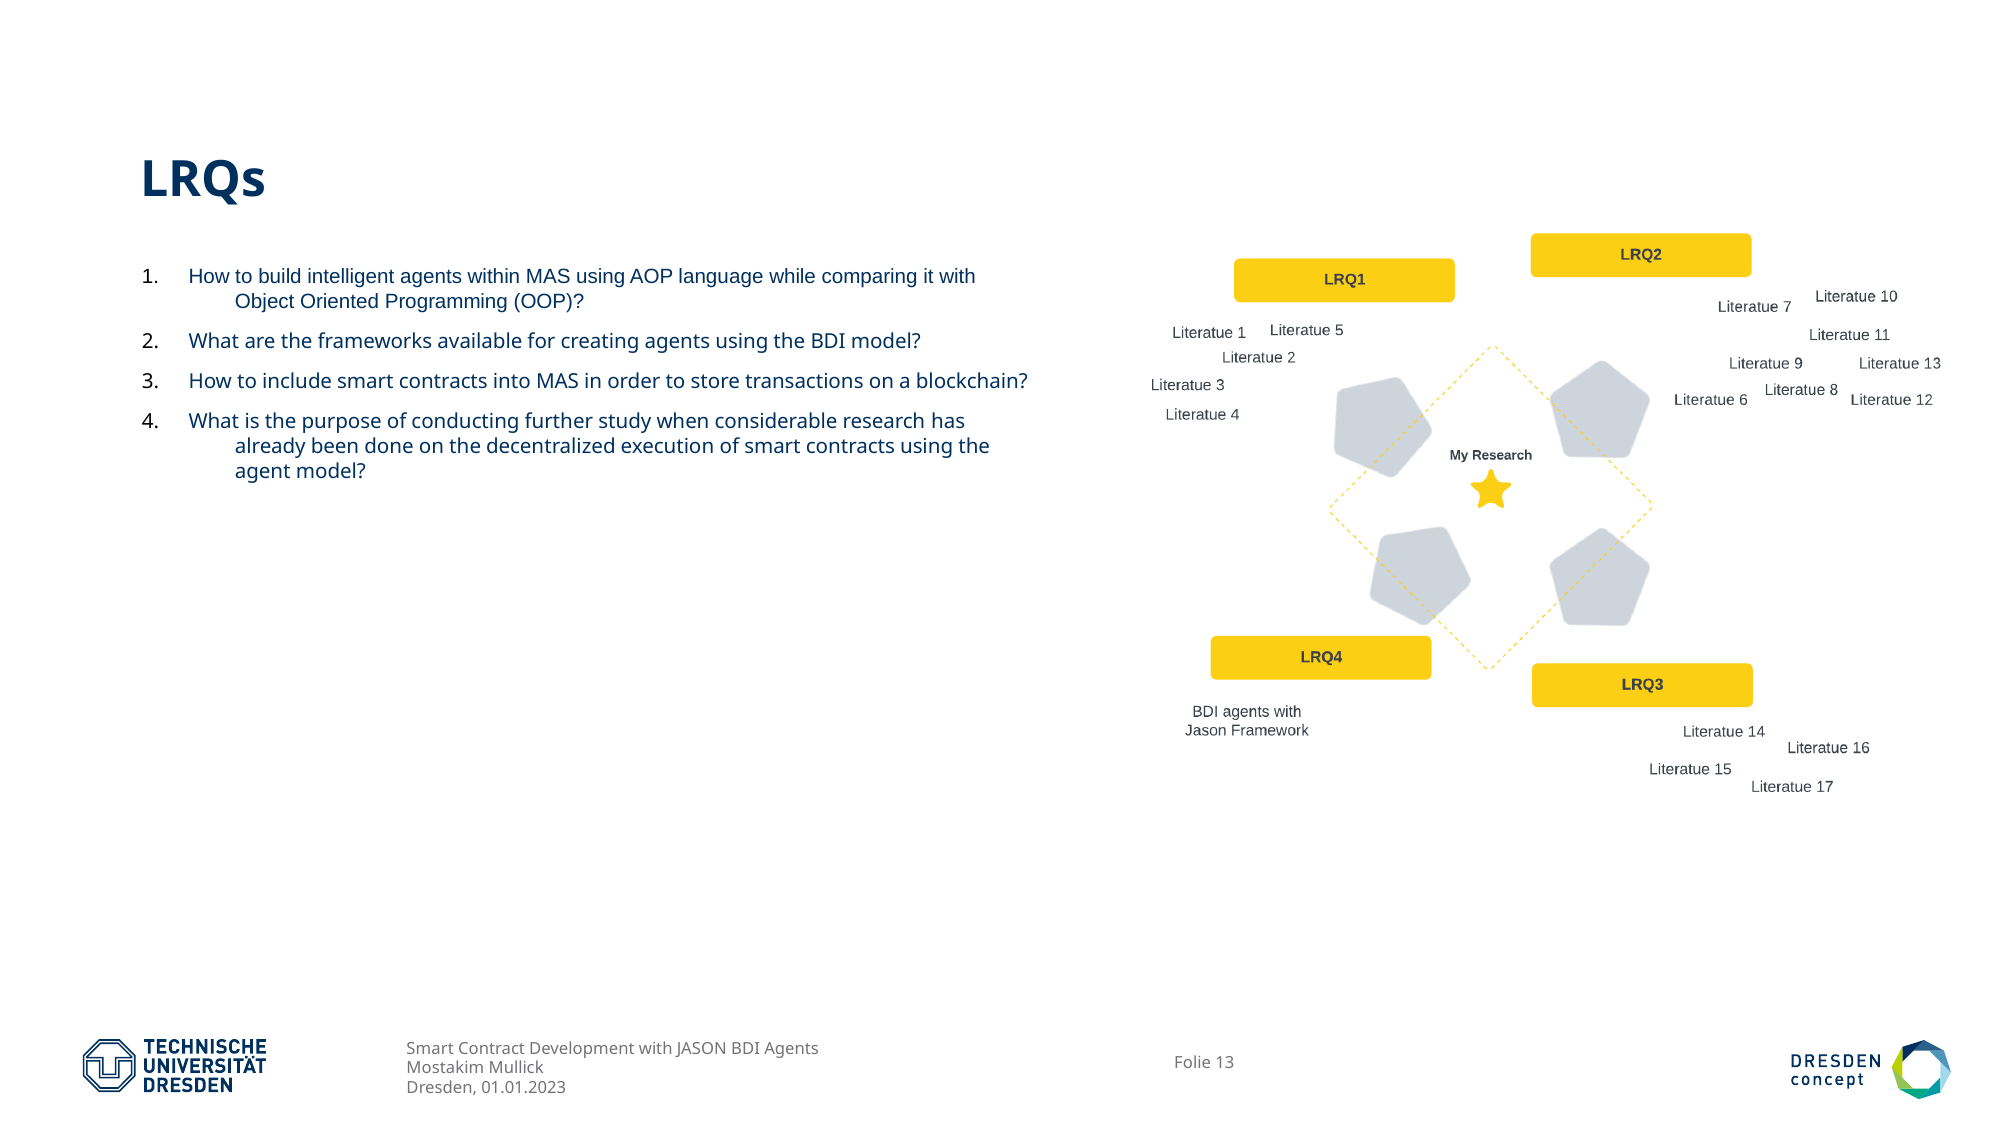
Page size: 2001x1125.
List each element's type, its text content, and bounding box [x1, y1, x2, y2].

picture [1067, 193, 2000, 839]
title LRQs [140, 146, 1880, 219]
list How to build intelligent agents within MAS using AOP language while comparing it with Object Oriented Programming (OOP)? What are the frameworks available for creating agents using the BDI model? How to include smart contracts into MAS in order to store transactions on a blockchain? What is the purpose of conducting further study when considerable research has already been done on the decentralized execution of smart contracts using the agent model? [141, 263, 1036, 496]
